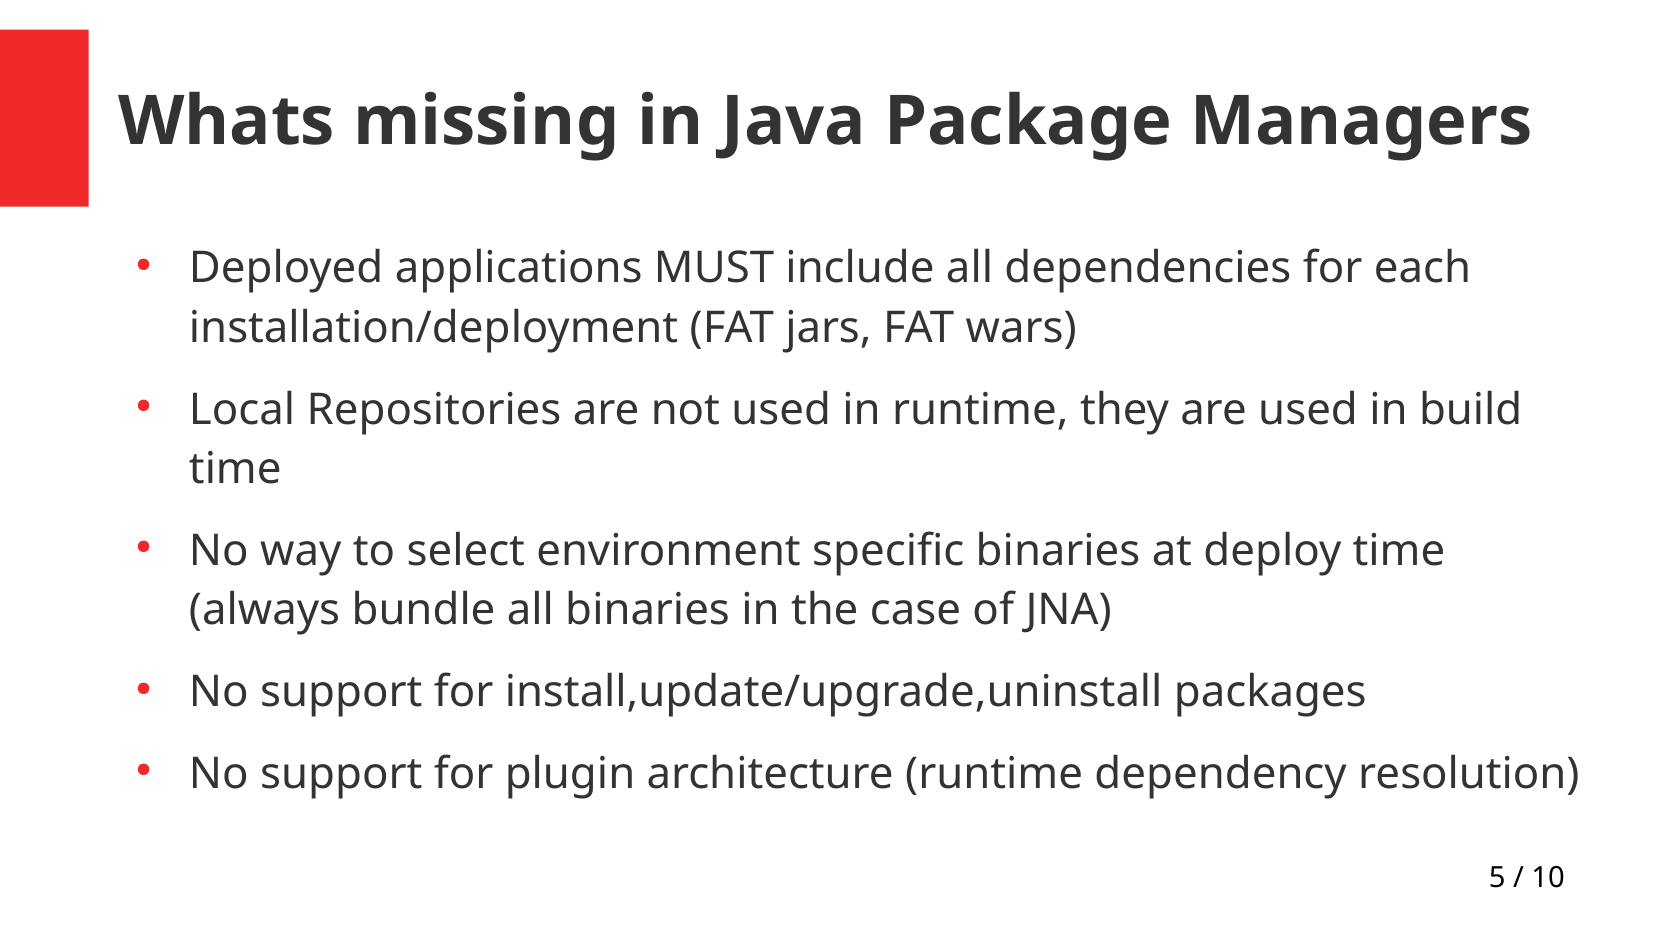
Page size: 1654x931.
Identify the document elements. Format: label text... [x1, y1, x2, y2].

list Deployed applications MUST include all dependencies for each installation/deployment (FAT jars, FAT wars) Local Repositories are not used in runtime, they are used in build time No way to select environment specific binaries at deploy time (always bundle all binaries in the case of JNA) No support for install,update/upgrade,uninstall packages No support for plugin architecture (runtime dependency resolution) [118, 236, 1595, 798]
title Whats missing in Java Package Managers [118, 29, 1595, 207]
